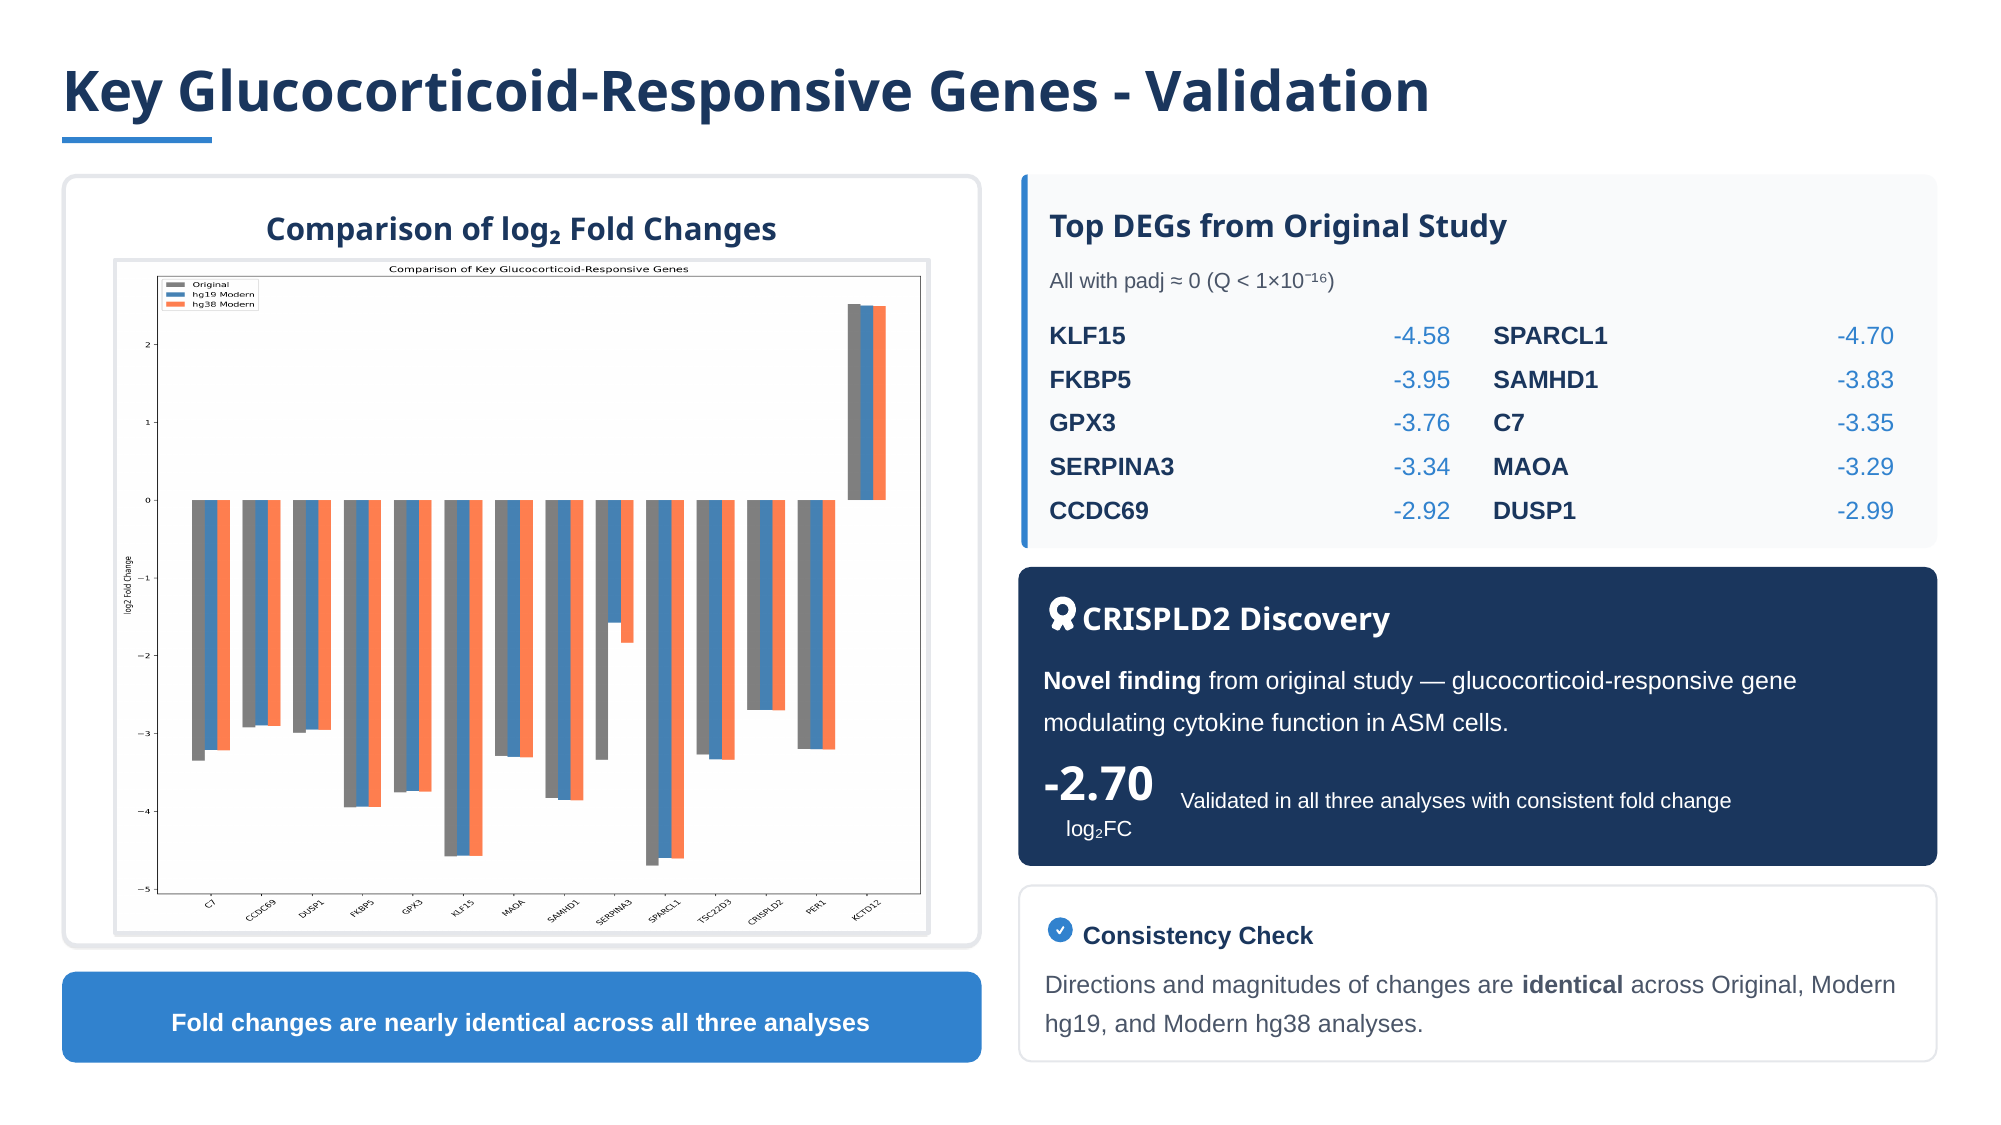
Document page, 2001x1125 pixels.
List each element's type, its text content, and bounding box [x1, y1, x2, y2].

text_box -2.92 [1393, 485, 1481, 524]
text_box DUSP1 [1493, 485, 1584, 524]
text_box Key Glucocorticoid-Responsive Genes - Validation [62, 62, 1966, 125]
text_box -4.70 [1837, 311, 1925, 349]
text_box -3.95 [1393, 355, 1481, 393]
text_box Comparison of log₂ Fold Changes [82, 202, 961, 247]
text_box C7 [1493, 398, 1537, 437]
text_box -3.29 [1837, 442, 1925, 480]
text_box All with padj ≈ 0 (Q < 1×10⁻¹⁶) [1049, 261, 1924, 293]
text_box SERPINA3 [1049, 442, 1179, 480]
text_box Validated in all three analyses with consistent fold change [1180, 781, 1924, 814]
text_box SAMHD1 [1493, 355, 1607, 393]
text_box CRISPLD2 Discovery [1082, 591, 1928, 636]
text_box GPX3 [1049, 398, 1125, 437]
text_box [1019, 885, 1937, 1062]
text_box -4.58 [1393, 311, 1481, 349]
text_box KLF15 [1049, 311, 1134, 349]
text_box -3.76 [1393, 398, 1481, 437]
text_box MAOA [1493, 442, 1578, 480]
text_box log₂FC [1037, 809, 1161, 842]
text_box [1021, 174, 1938, 549]
text_box [63, 972, 981, 1062]
text_box Consistency Check [1075, 911, 1924, 949]
text_box Directions and magnitudes of changes are identical across Original, Modern hg19, and Modern hg38 analyses. [1044, 961, 1924, 1036]
text_box Novel finding from original study — glucocorticoid-responsive gene modulating cytokine function in ASM cells. [1043, 654, 1925, 736]
text_box Fold changes are nearly identical across all three analyses [82, 998, 961, 1036]
picture [117, 261, 927, 931]
text_box -2.70 [1031, 753, 1168, 810]
text_box FKBP5 [1049, 355, 1137, 393]
text_box Top DEGs from Original Study [1049, 199, 1928, 243]
text_box -2.99 [1837, 485, 1925, 524]
text_box -3.34 [1393, 442, 1481, 480]
text_box -3.83 [1837, 355, 1925, 393]
text_box CCDC69 [1049, 485, 1156, 524]
text_box -3.35 [1837, 398, 1925, 437]
text_box [62, 137, 212, 144]
text_box [63, 175, 980, 946]
text_box SPARCL1 [1493, 311, 1614, 349]
text_box [1018, 566, 1938, 866]
